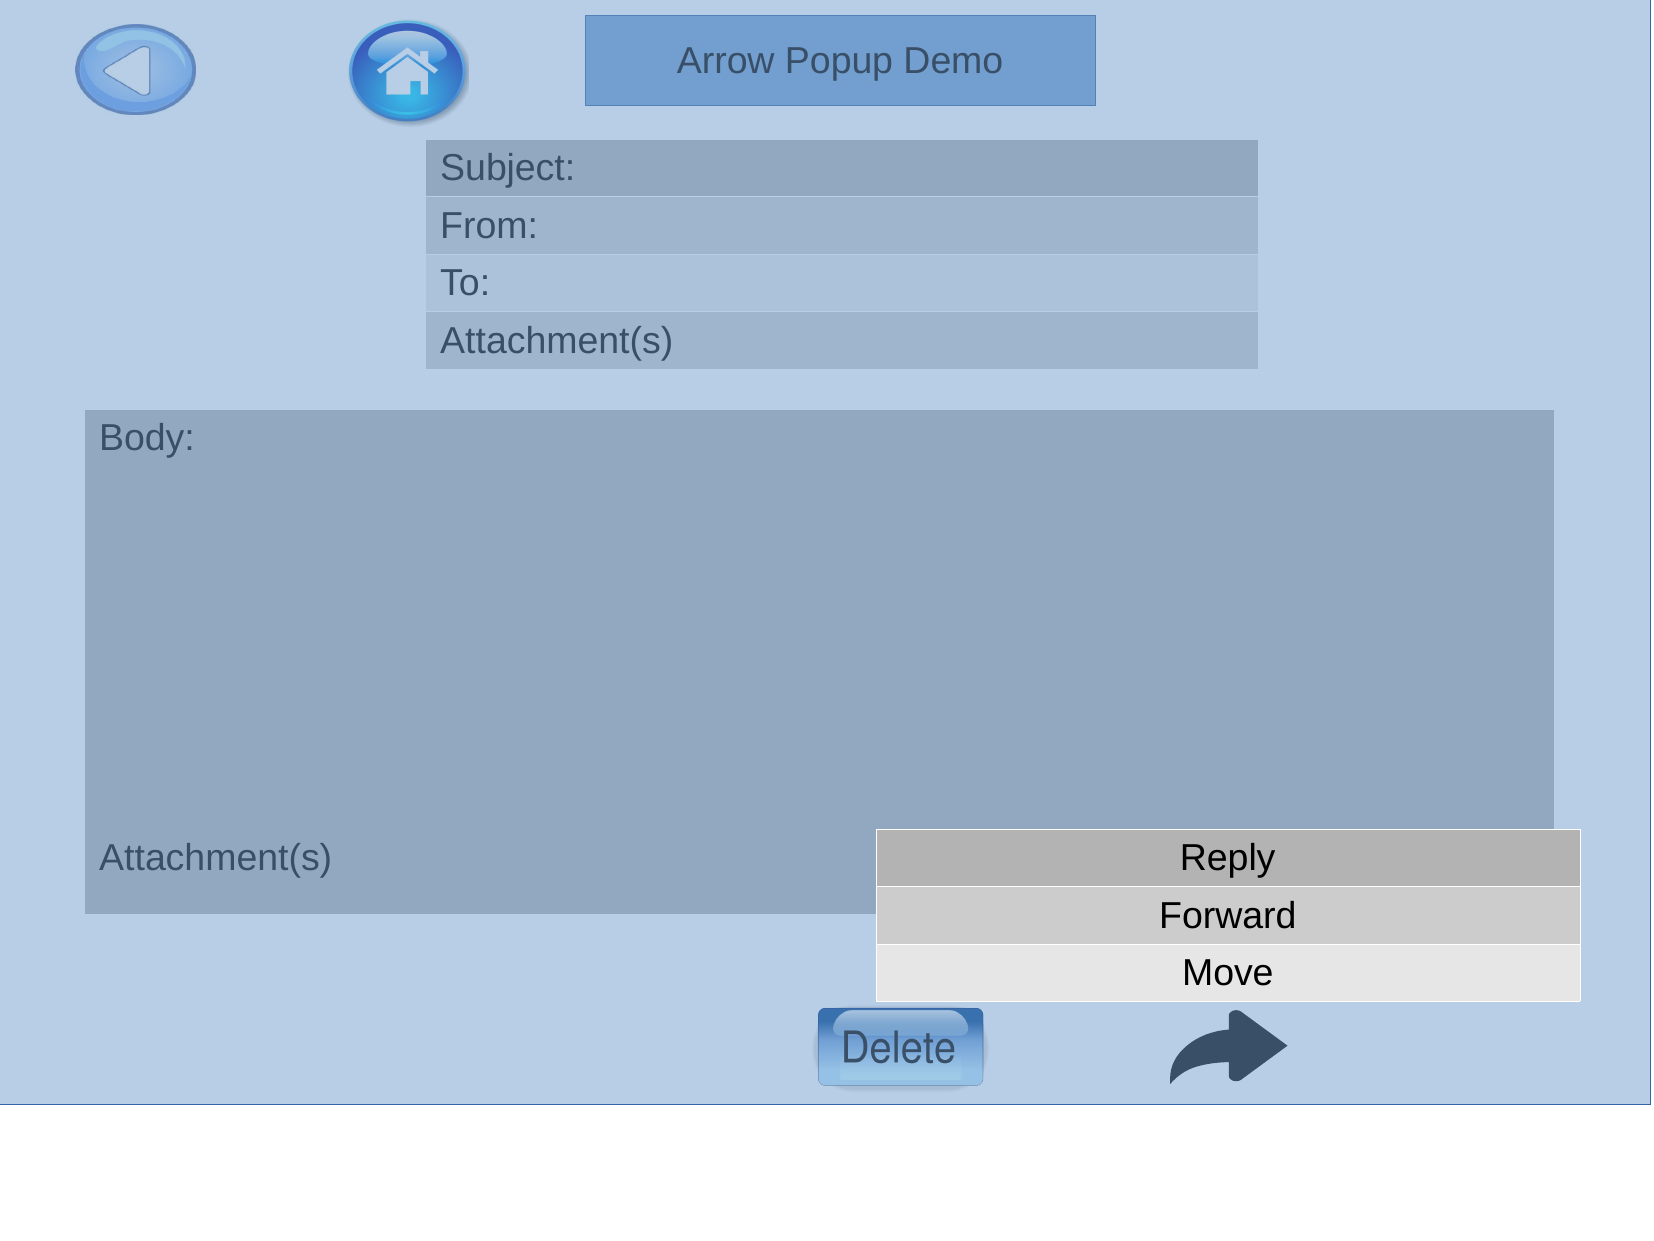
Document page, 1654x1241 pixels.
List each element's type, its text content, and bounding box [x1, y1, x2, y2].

text_box [0, 0, 1651, 1105]
table_header Reply [877, 830, 1580, 886]
table_cell Move [877, 945, 1580, 1001]
table_cell Forward [877, 887, 1580, 944]
